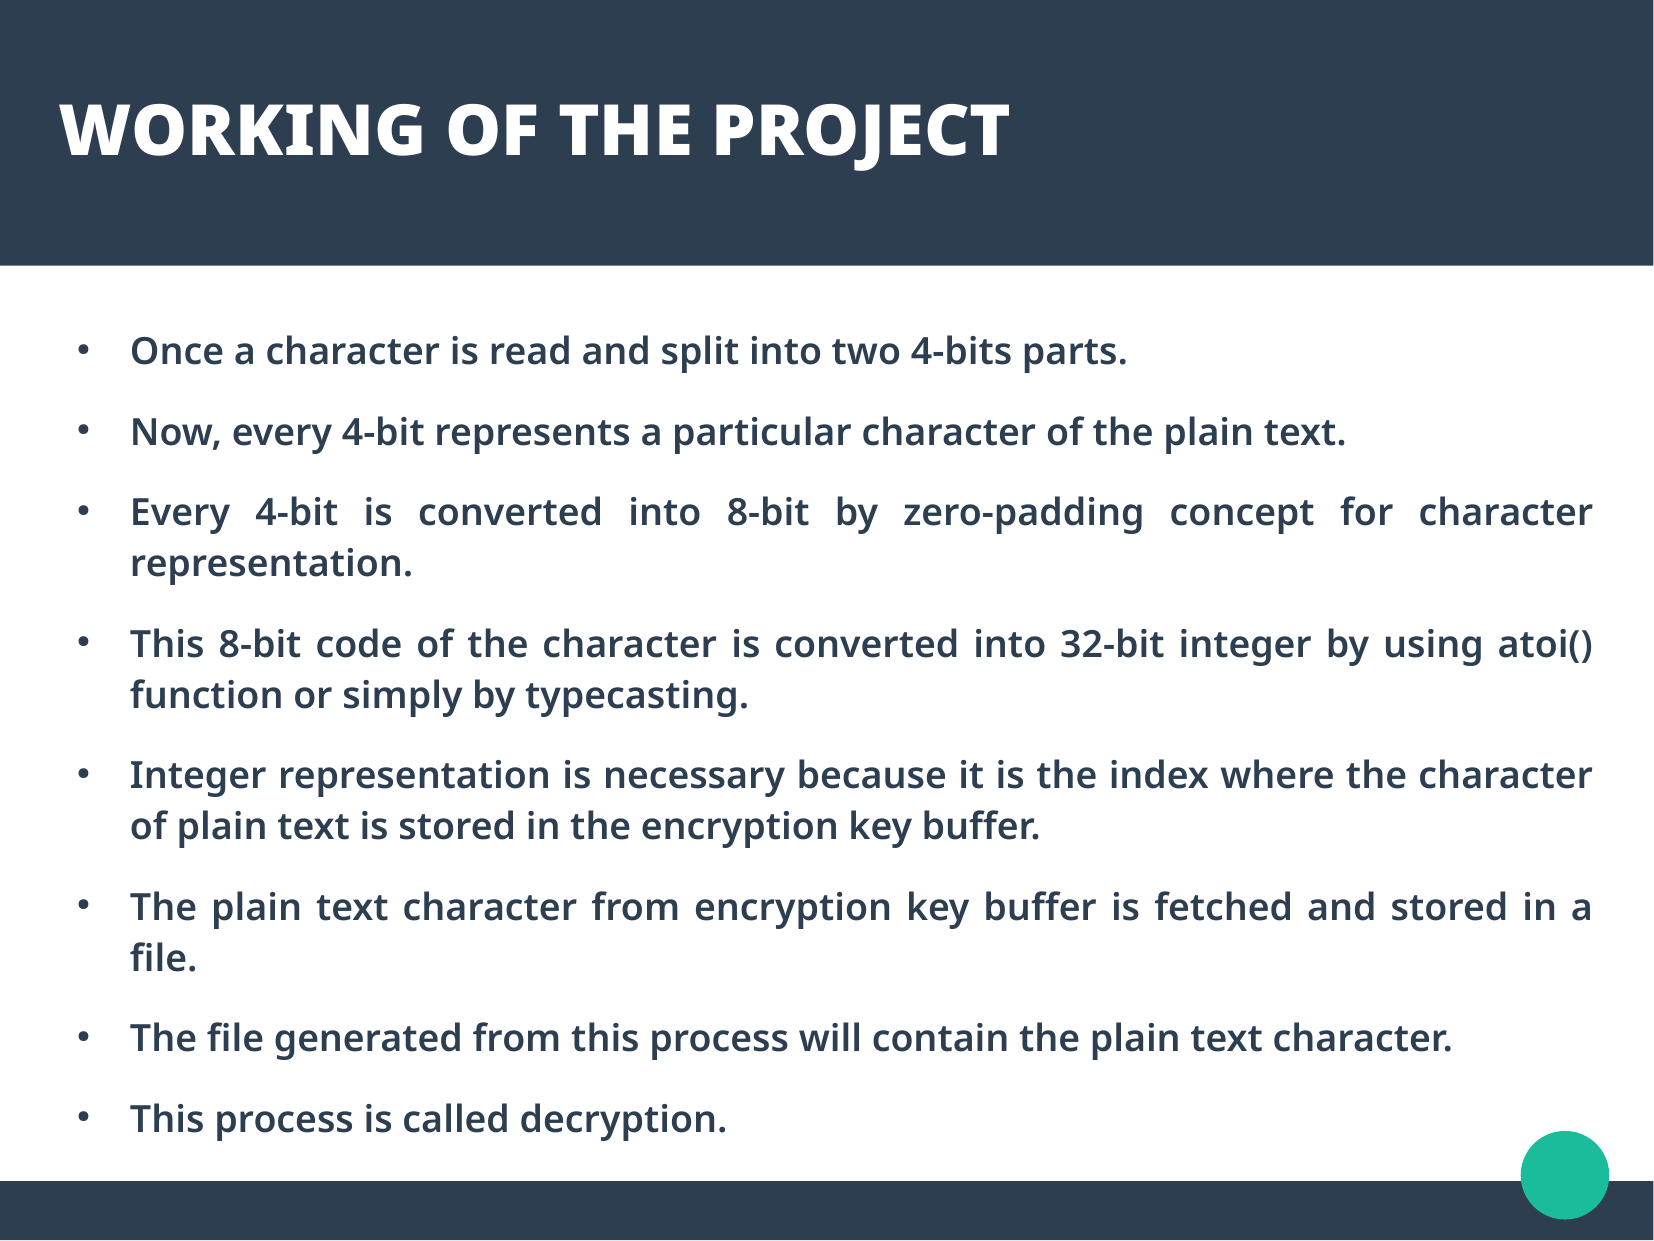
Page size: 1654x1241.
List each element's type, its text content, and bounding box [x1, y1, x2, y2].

title WORKING OF THE PROJECT [59, 49, 1595, 207]
list Once a character is read and split into two 4-bits parts. Now, every 4-bit represents a particular character of the plain text. Every 4-bit is converted into 8-bit by zero-padding concept for character representation. This 8-bit code of the character is converted into 32-bit integer by using atoi() function or simply by typecasting. Integer representation is necessary because it is the index where the character of plain text is stored in the encryption key buffer. The plain text character from encryption key buffer is fetched and stored in a file. The file generated from this process will contain the plain text character. This process is called decryption. [59, 324, 1595, 1152]
